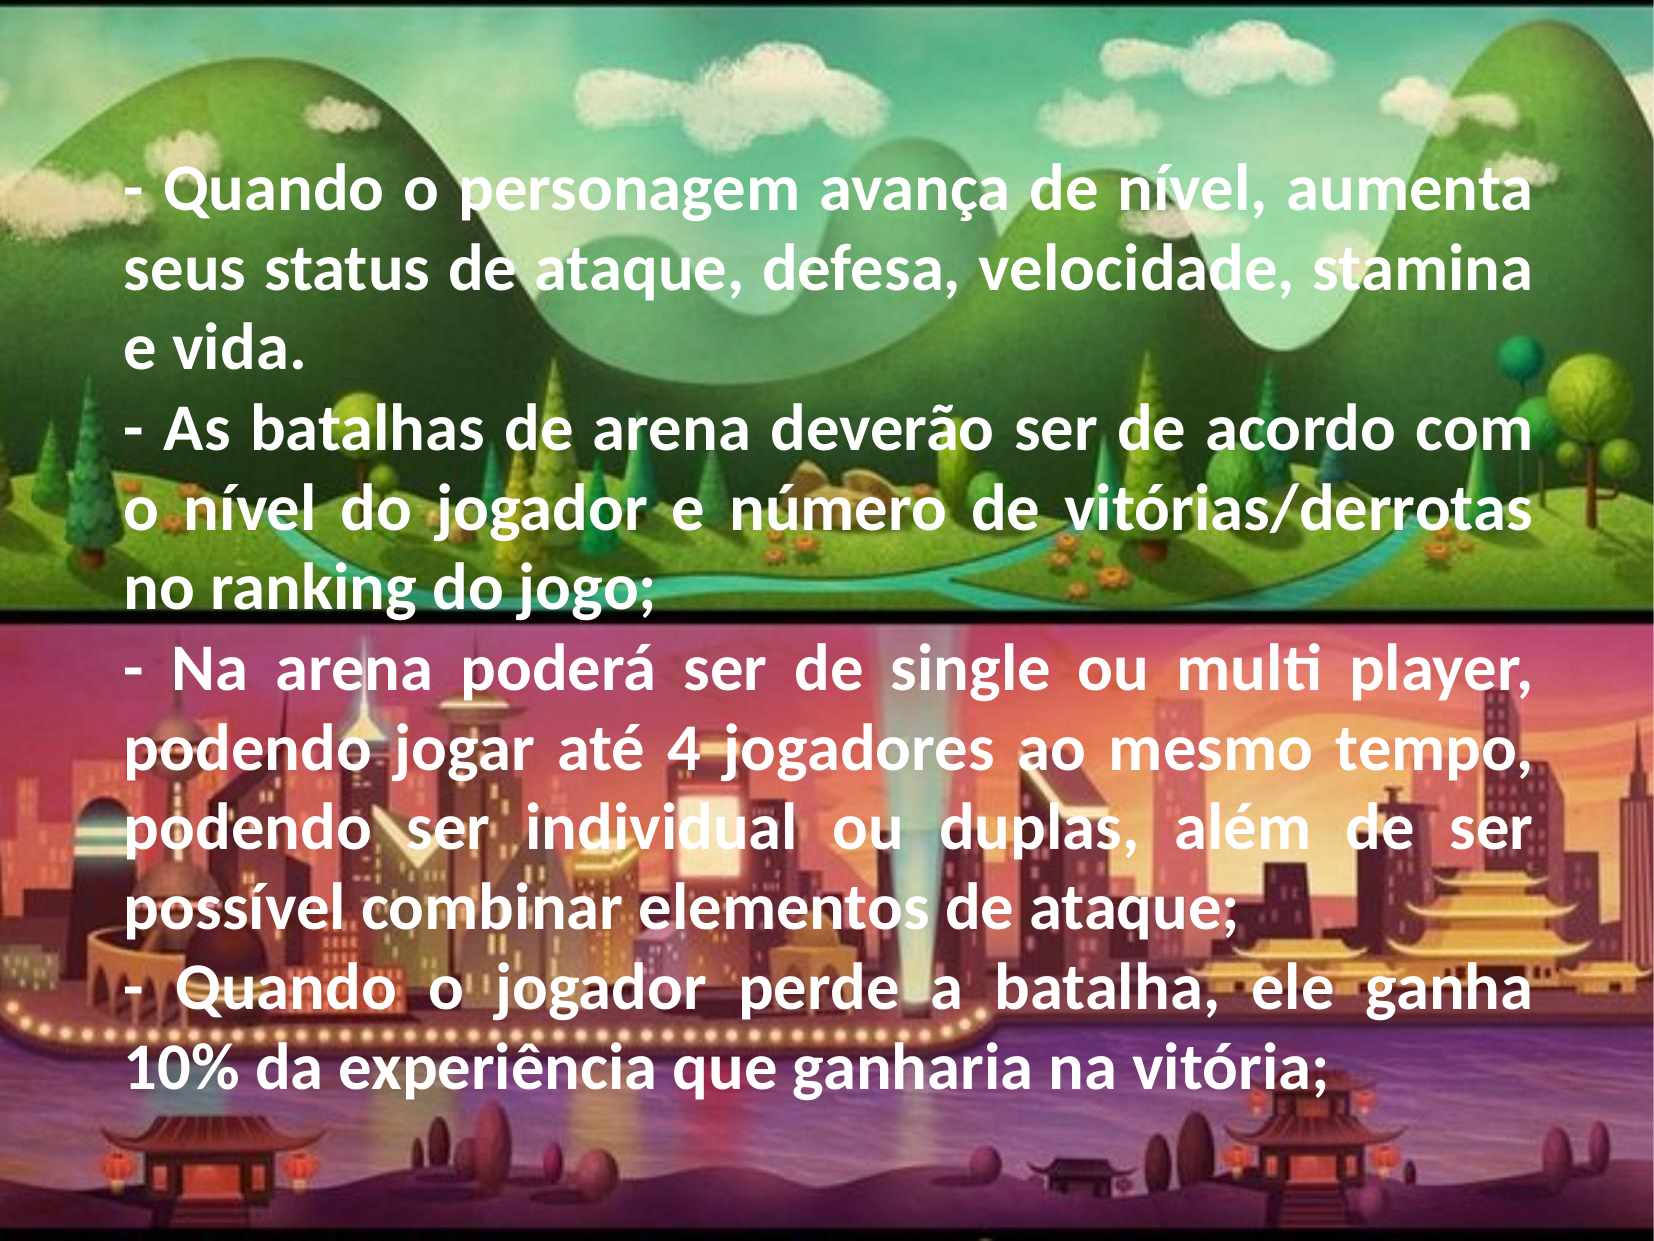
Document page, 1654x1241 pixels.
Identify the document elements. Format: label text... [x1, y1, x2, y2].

text_box - Quando o personagem avança de nível, aumenta seus status de ataque, defesa, velocidade, stamina e vida. - As batalhas de arena deverão ser de acordo com o nível do jogador e número de vitórias/derrotas no ranking do jogo; - Na arena poderá ser de single ou multi player, podendo jogar até 4 jogadores ao mesmo tempo, podendo ser individual ou duplas, além de ser possível combinar elementos de ataque; - Quando o jogador perde a batalha, ele ganha 10% da experiência que ganharia na vitória; [108, 128, 1550, 1111]
picture [0, 0, 1654, 1241]
